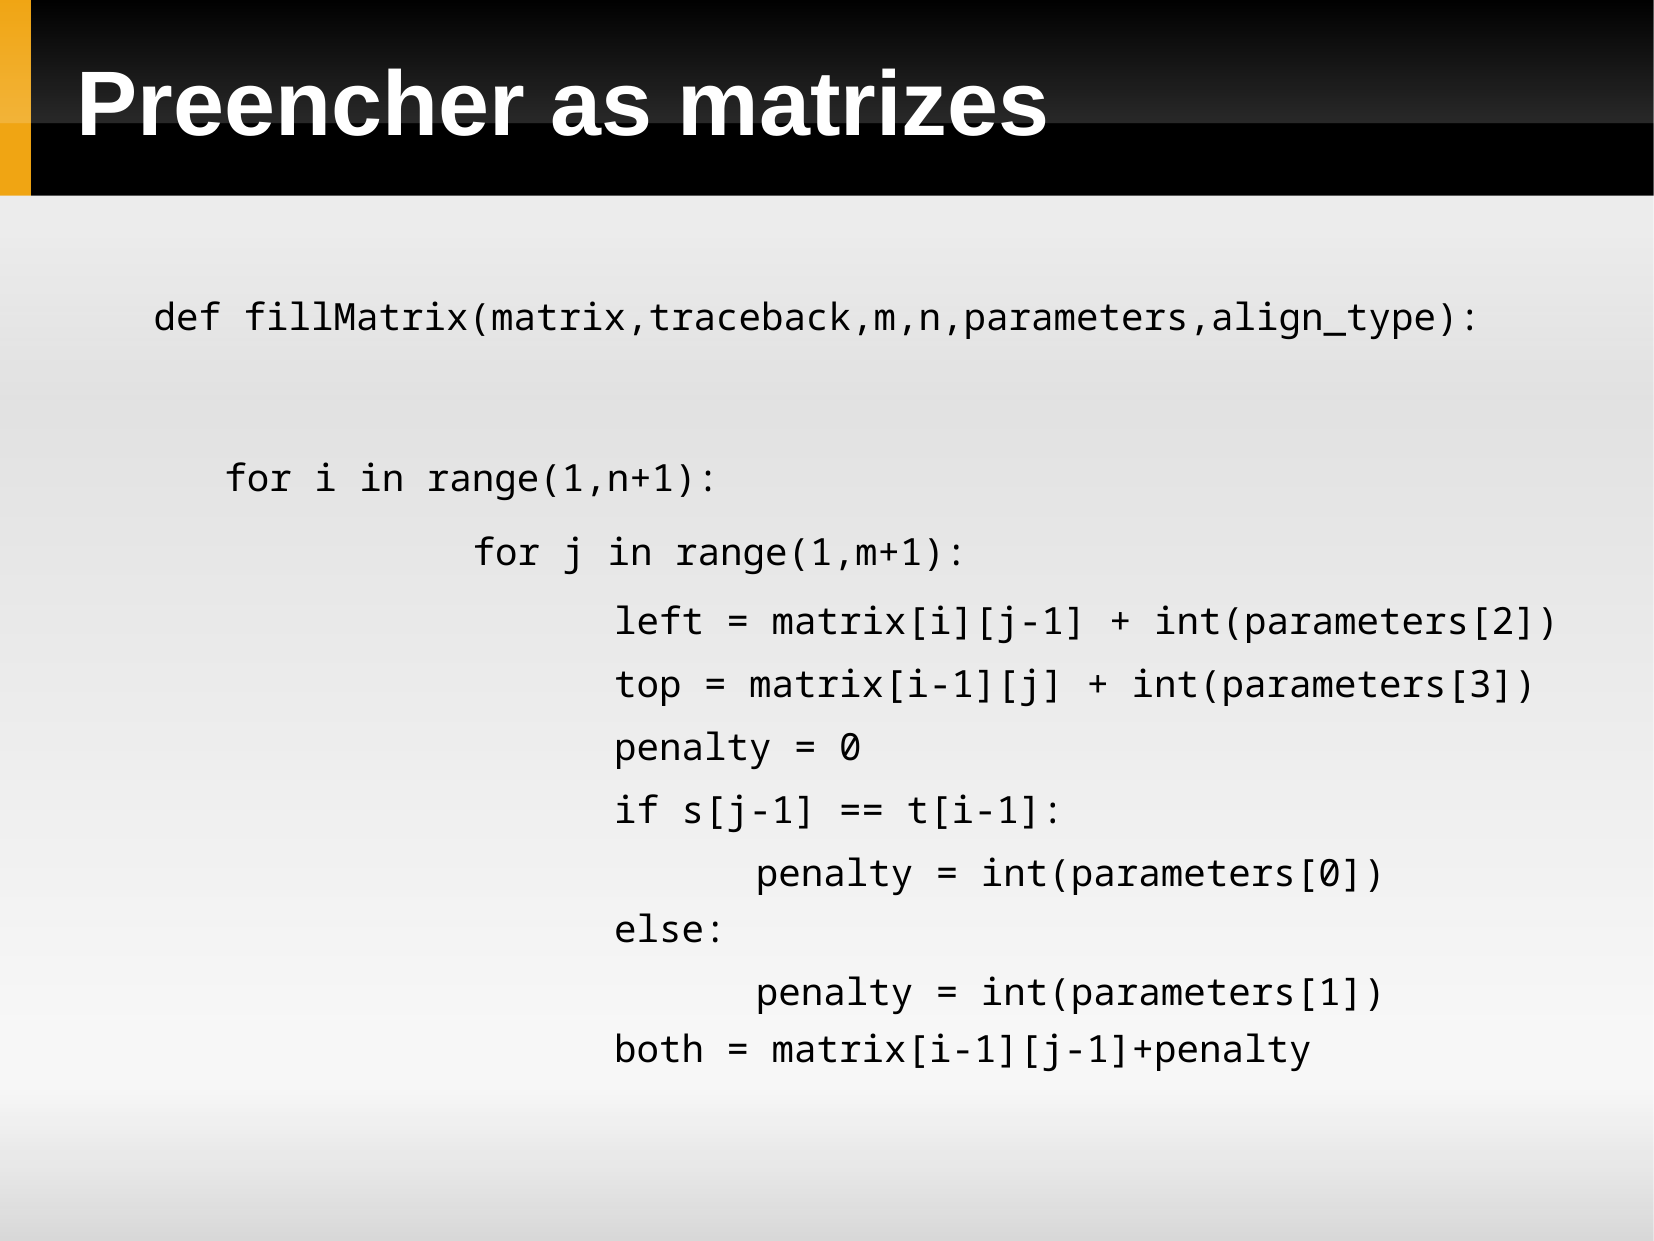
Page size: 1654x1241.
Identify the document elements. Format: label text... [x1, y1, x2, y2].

title Preencher as matrizes [76, 7, 1565, 200]
picture [0, 0, 1654, 1241]
list def fillMatrix(matrix,traceback,m,n,parameters,align_type): for i in range(1,n+1): for j in range(1,m+1): left = matrix[i][j-1] + int(parameters[2]) top = matrix[i-1][j] + int(parameters[3]) penalty = 0 if s[j-1] == t[i-1]: penalty = int(parameters[0]) else: penalty = int(parameters[1]) both = matrix[i-1][j-1]+penalty [82, 290, 1571, 1094]
